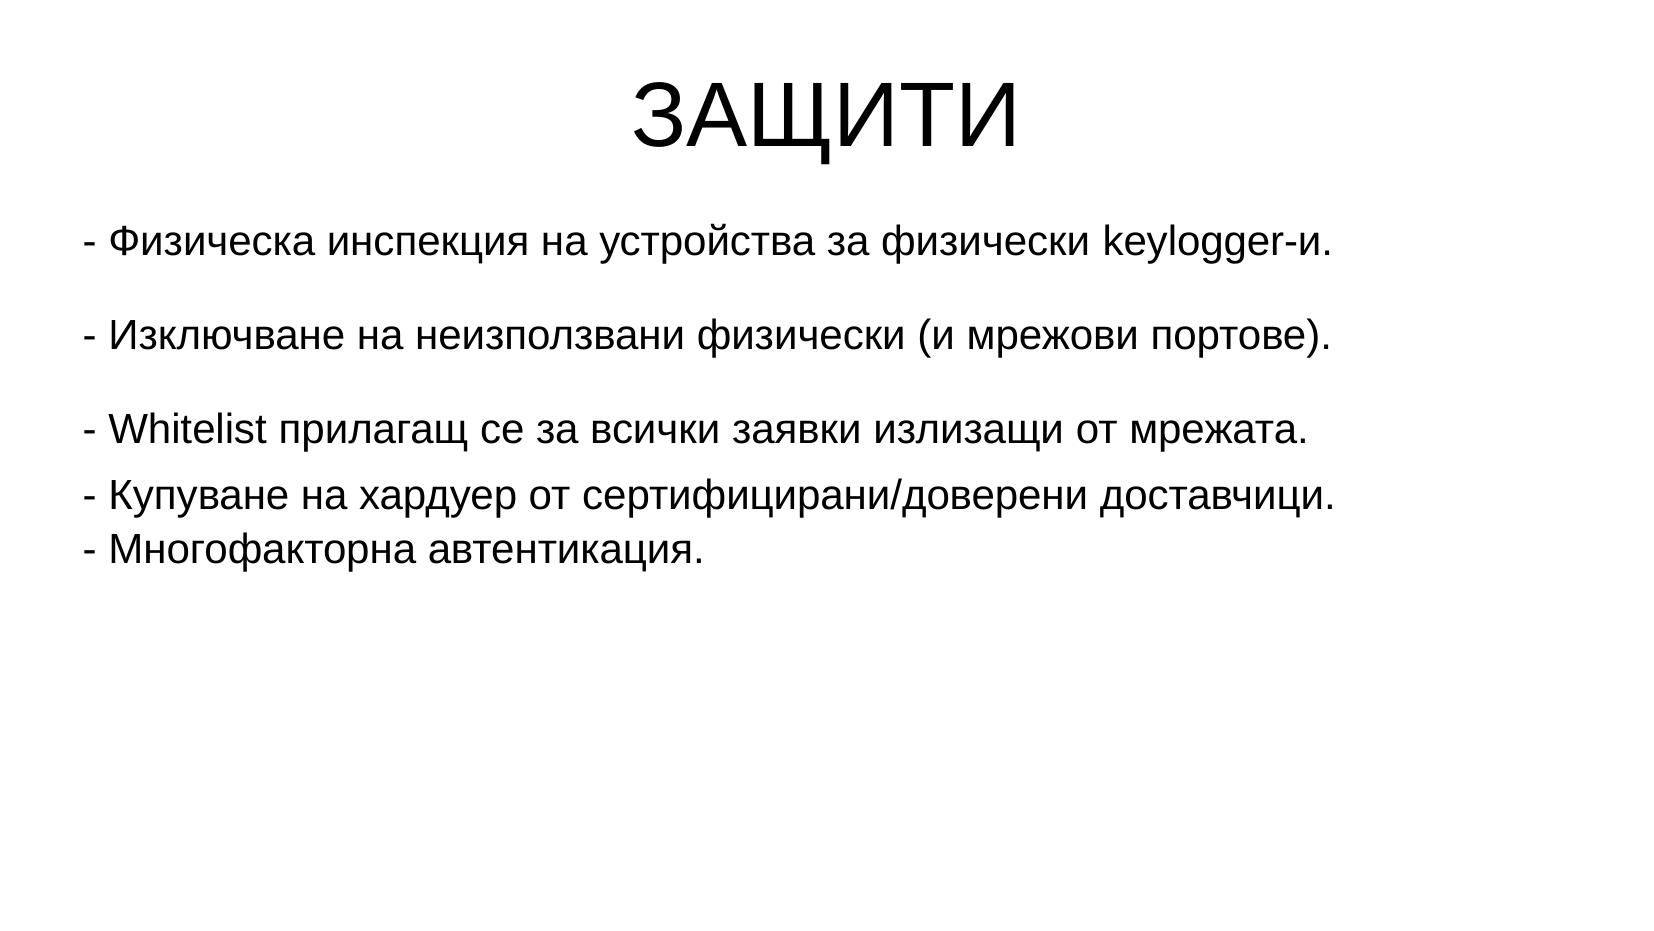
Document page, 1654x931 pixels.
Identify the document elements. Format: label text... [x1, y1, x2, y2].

title ЗАЩИТИ [82, 37, 1571, 193]
list - Физическа инспекция на устройства за физически keylogger-и. - Изключване на неизползвани физически (и мрежови портове). - Whitelist прилагащ се за всички заявки излизащи от мрежата. - Купуване на хардуер от сертифицирани/доверени доставчици. - Многофакторна автентикация. [82, 217, 1571, 758]
